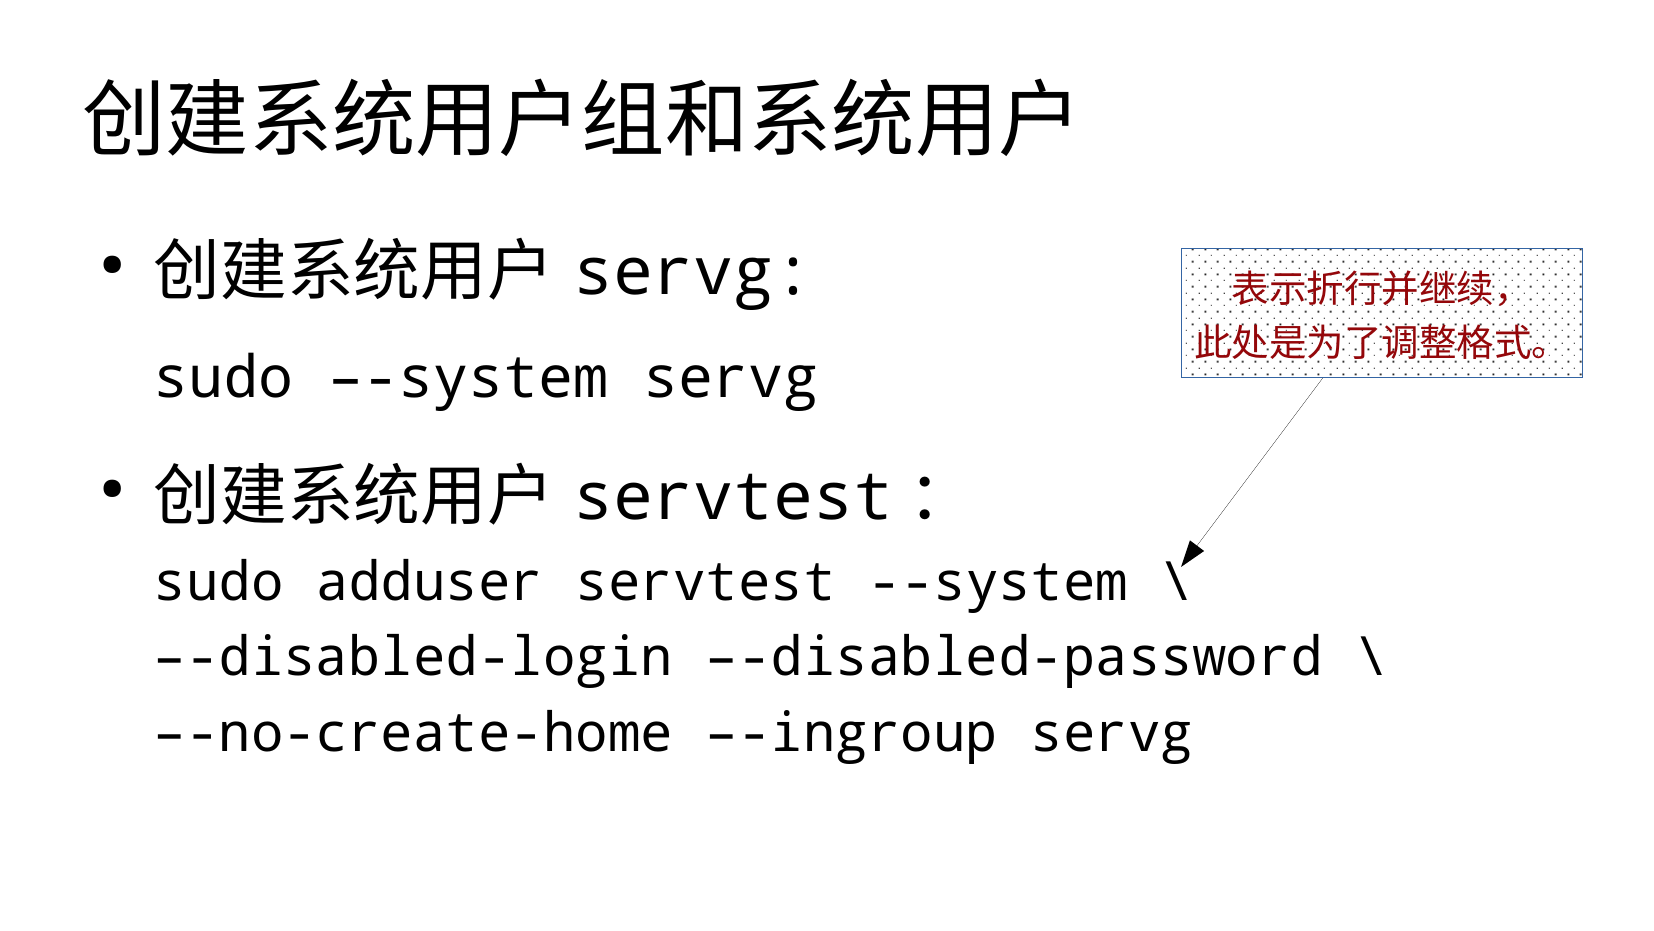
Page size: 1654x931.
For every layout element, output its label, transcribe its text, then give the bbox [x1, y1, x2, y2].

title 创建系统用户组和系统用户 [82, 37, 1571, 189]
text_box 表示折行并继续， 此处是为了调整格式。 [1181, 248, 1583, 378]
list 创建系统用户servg: sudo –-system servg 创建系统用户servtest： sudo adduser servtest --system \ –-disabled-login –-disabled-password \ –-no-create-home –-ingroup servg [82, 217, 1571, 792]
